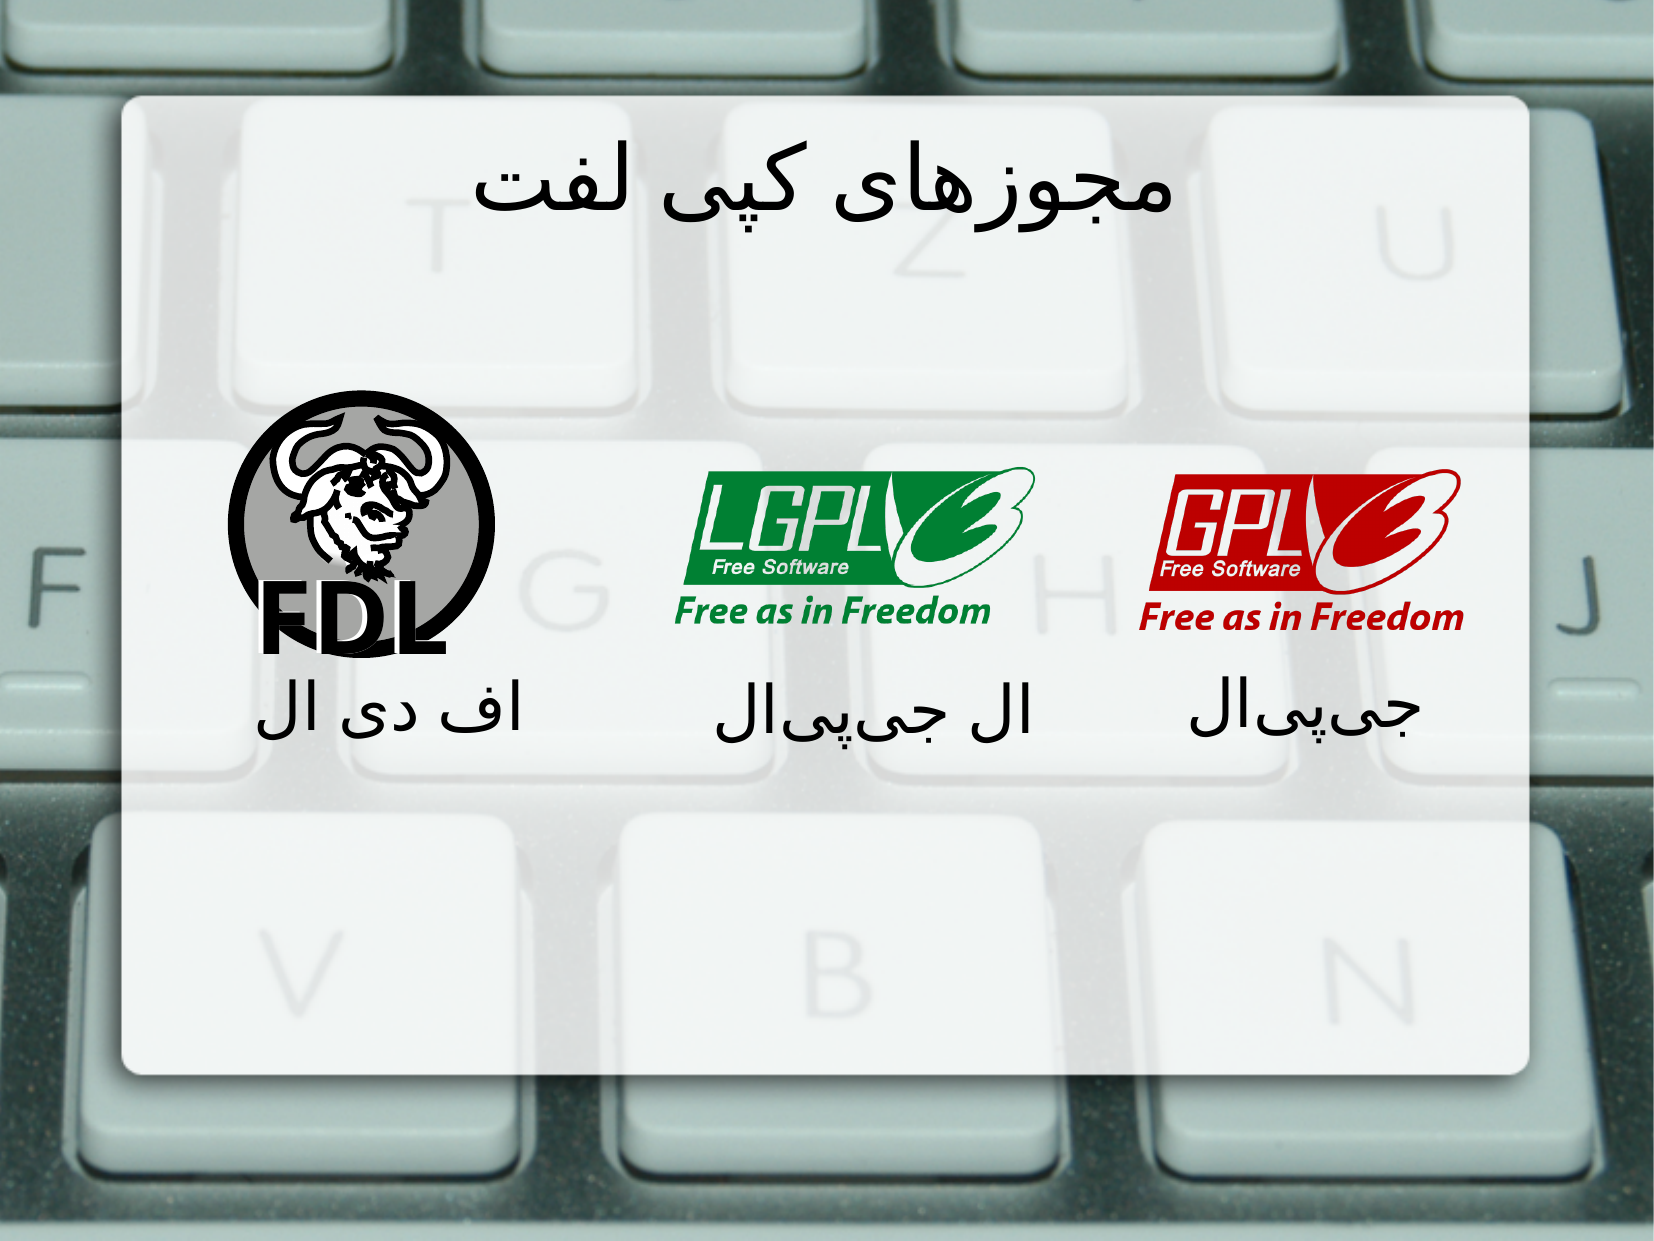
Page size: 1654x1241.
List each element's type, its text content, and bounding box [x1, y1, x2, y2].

title مجوز‌های کپی لفت [120, 105, 1531, 272]
picture [0, 0, 1654, 1241]
text_box جی‌پی‌ال [1107, 672, 1425, 751]
text_box اف دی ال [180, 675, 526, 753]
text_box ال جی‌پی‌ال [690, 639, 1036, 796]
